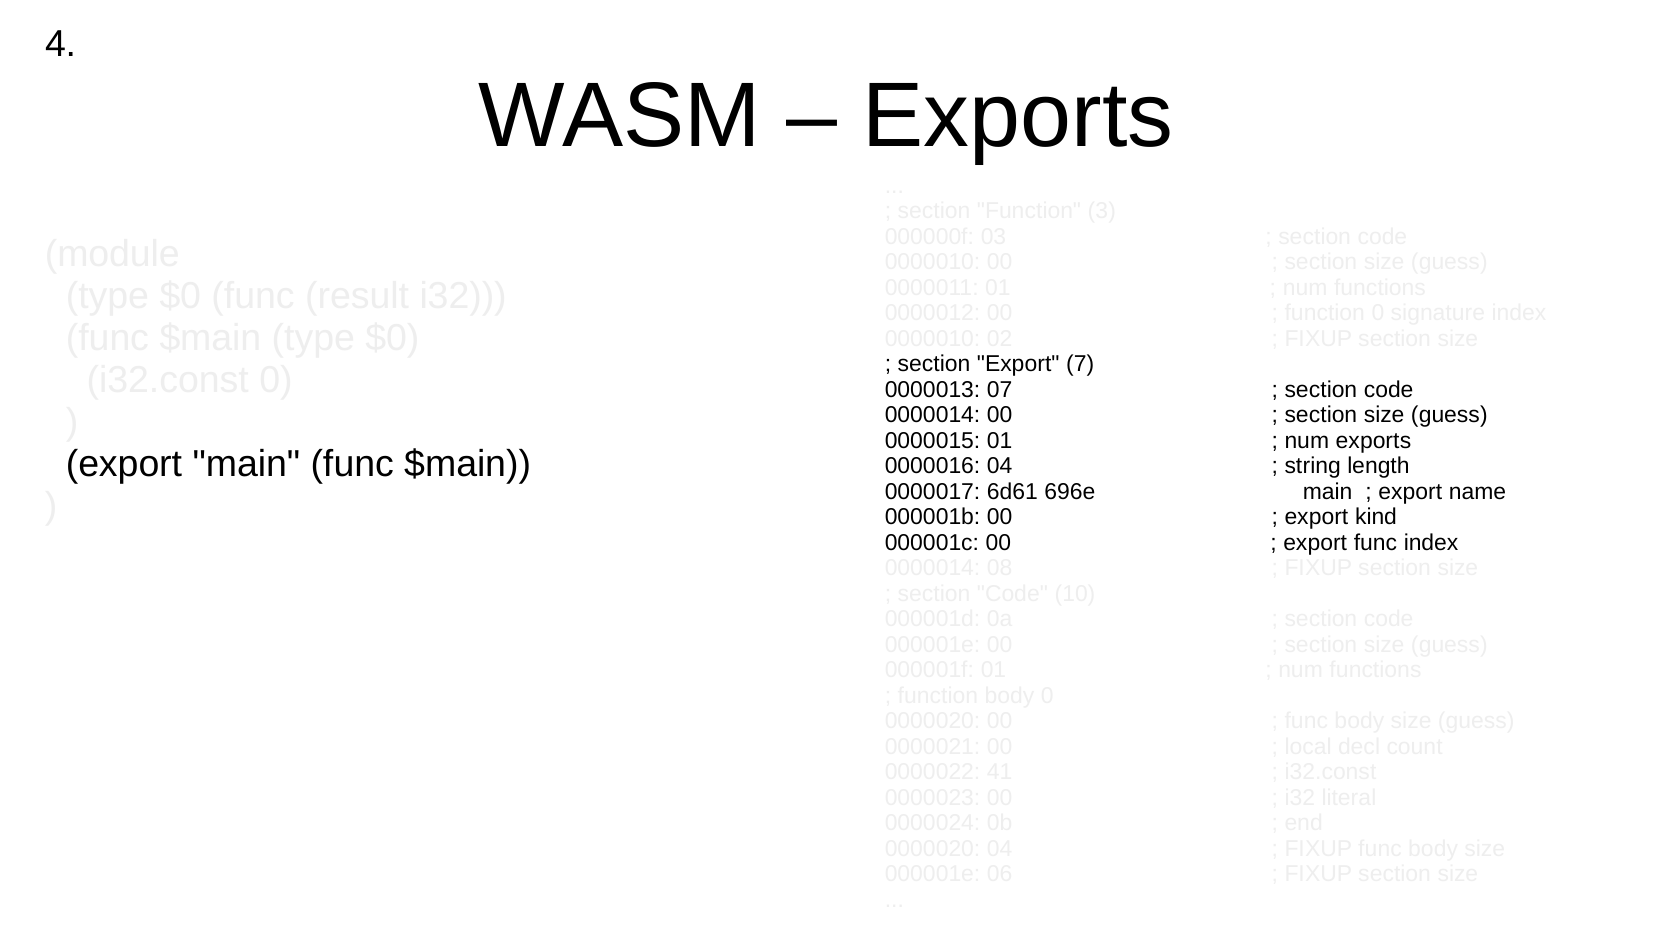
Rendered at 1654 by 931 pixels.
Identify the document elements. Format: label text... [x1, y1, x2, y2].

text_box 4. [30, 15, 92, 72]
text_box (module (type $0 (func (result i32))) (func $main (type $0) (i32.const 0) ) (export "main" (func $main)) ) [30, 225, 796, 826]
title WASM – Exports [82, 37, 1571, 193]
text_box ... ; section "Function" (3) 000000f: 03 ; section code 0000010: 00 ; section size (guess) 0000011: 01 ; num functions 0000012: 00 ; function 0 signature index 0000010: 02 ; FIXUP section size ; section "Export" (7) 0000013: 07 ; section code 0000014: 00 ; section size (guess) 0000015: 01 ; num exports 0000016: 04 ; string length 0000017: 6d61 696e main ; export name 000001b: 00 ; export kind 000001c: 00 ; export func index 0000014: 08 ; FIXUP section size ; section "Code" (10) 000001d: 0a ; section code 000001e: 00 ; section size (guess) 000001f: 01 ; num functions ; function body 0 0000020: 00 ; func body size (guess) 0000021: 00 ; local decl count 0000022: 41 ; i32.const 0000023: 00 ; i32 literal 0000024: 0b ; end 0000020: 04 ; FIXUP func body size 000001e: 06 ; FIXUP section size ... [870, 165, 1636, 931]
